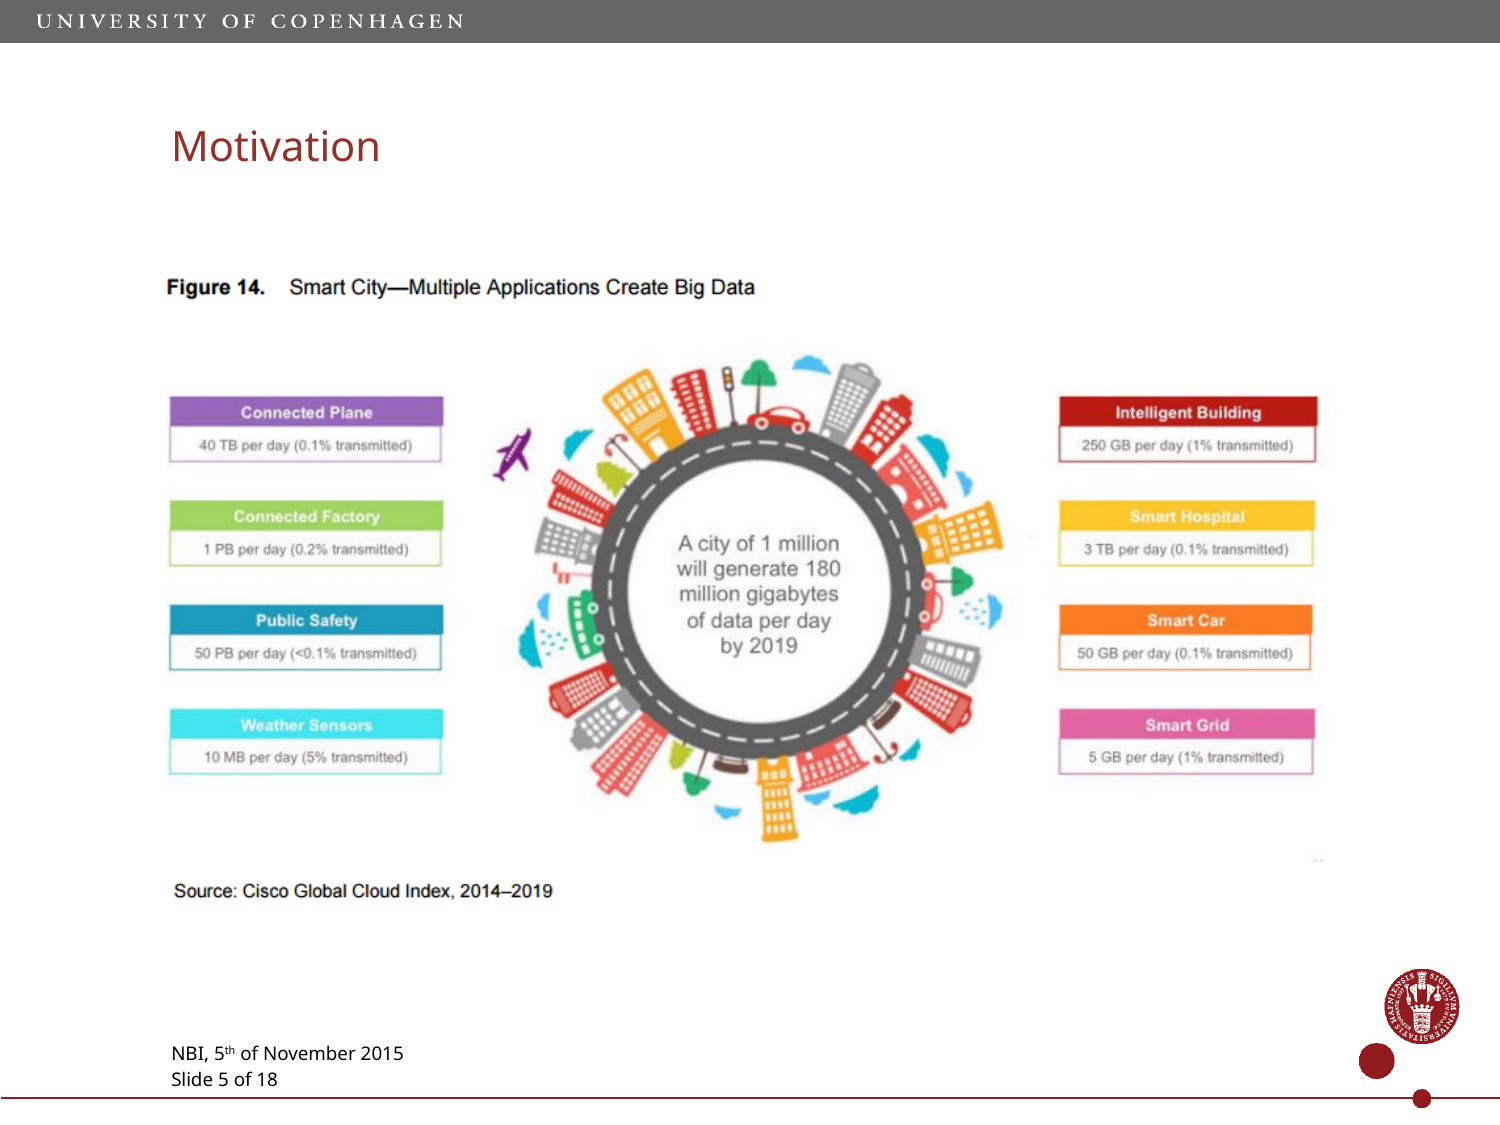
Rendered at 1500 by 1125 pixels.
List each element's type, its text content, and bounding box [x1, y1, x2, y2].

slide_number Slide <number> of 18 [171, 1067, 522, 1092]
picture [160, 276, 1331, 904]
slide_number NBI, 5th of November 2015 [171, 1041, 1251, 1066]
title Motivation [171, 75, 1250, 171]
picture [0, 910, 1500, 1122]
